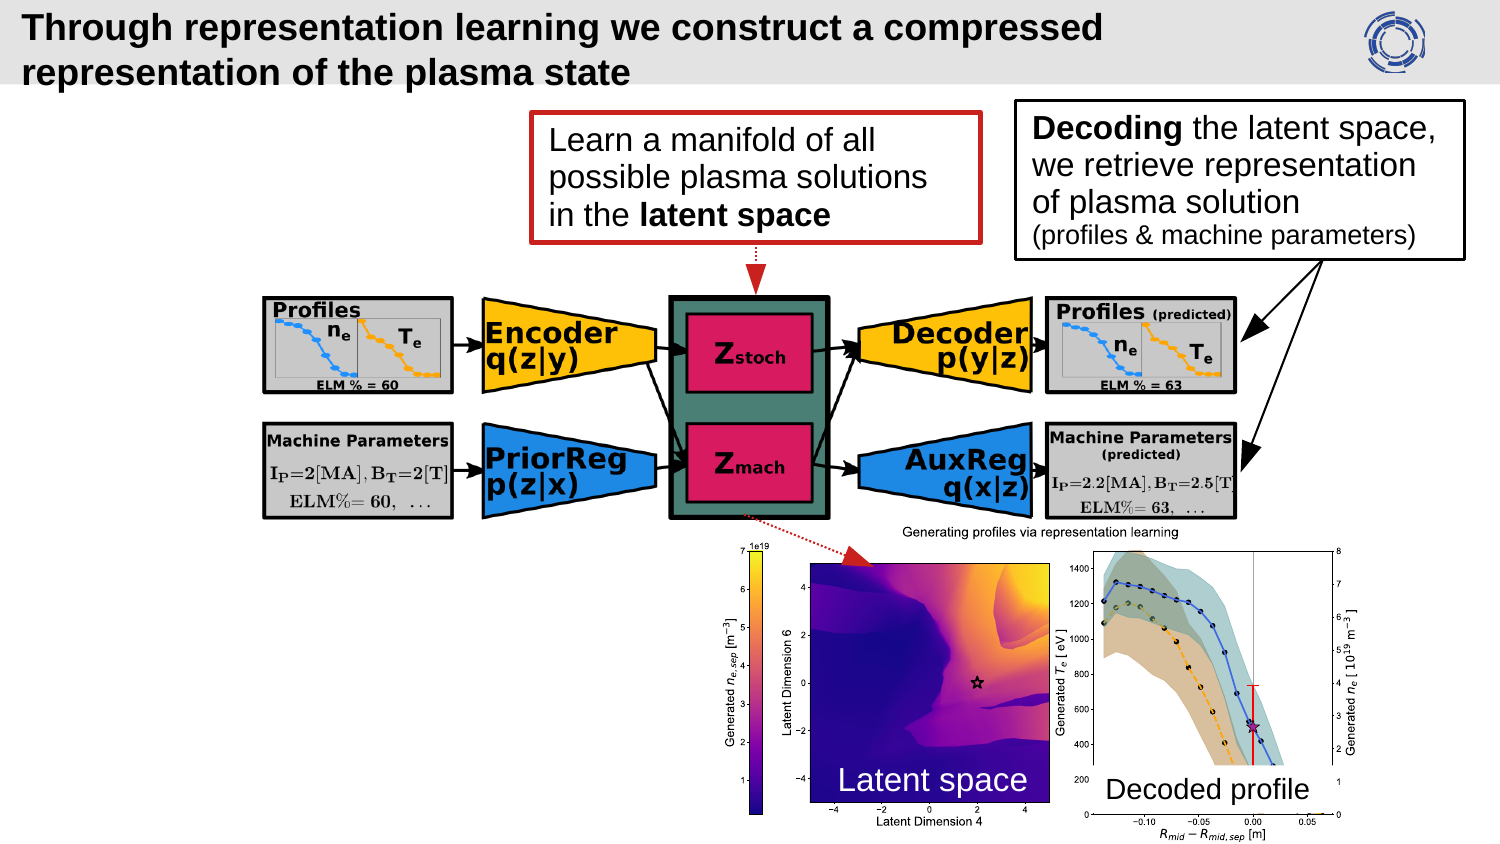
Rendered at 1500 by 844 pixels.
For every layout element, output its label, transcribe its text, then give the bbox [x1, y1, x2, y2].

text_box Learn a manifold of all possible plasma solutions in the latent space [531, 112, 981, 243]
text_box Decoded profile [1090, 765, 1335, 814]
picture [721, 524, 1360, 844]
picture [1364, 11, 1425, 73]
text_box Latent space [826, 744, 1040, 816]
picture [248, 295, 1241, 520]
text_box Decoding the latent space, we retrieve representation of plasma solution (profiles & machine parameters) [1015, 100, 1465, 260]
title Through representation learning we construct a compressed representation of the plasma state [6, 9, 1313, 87]
